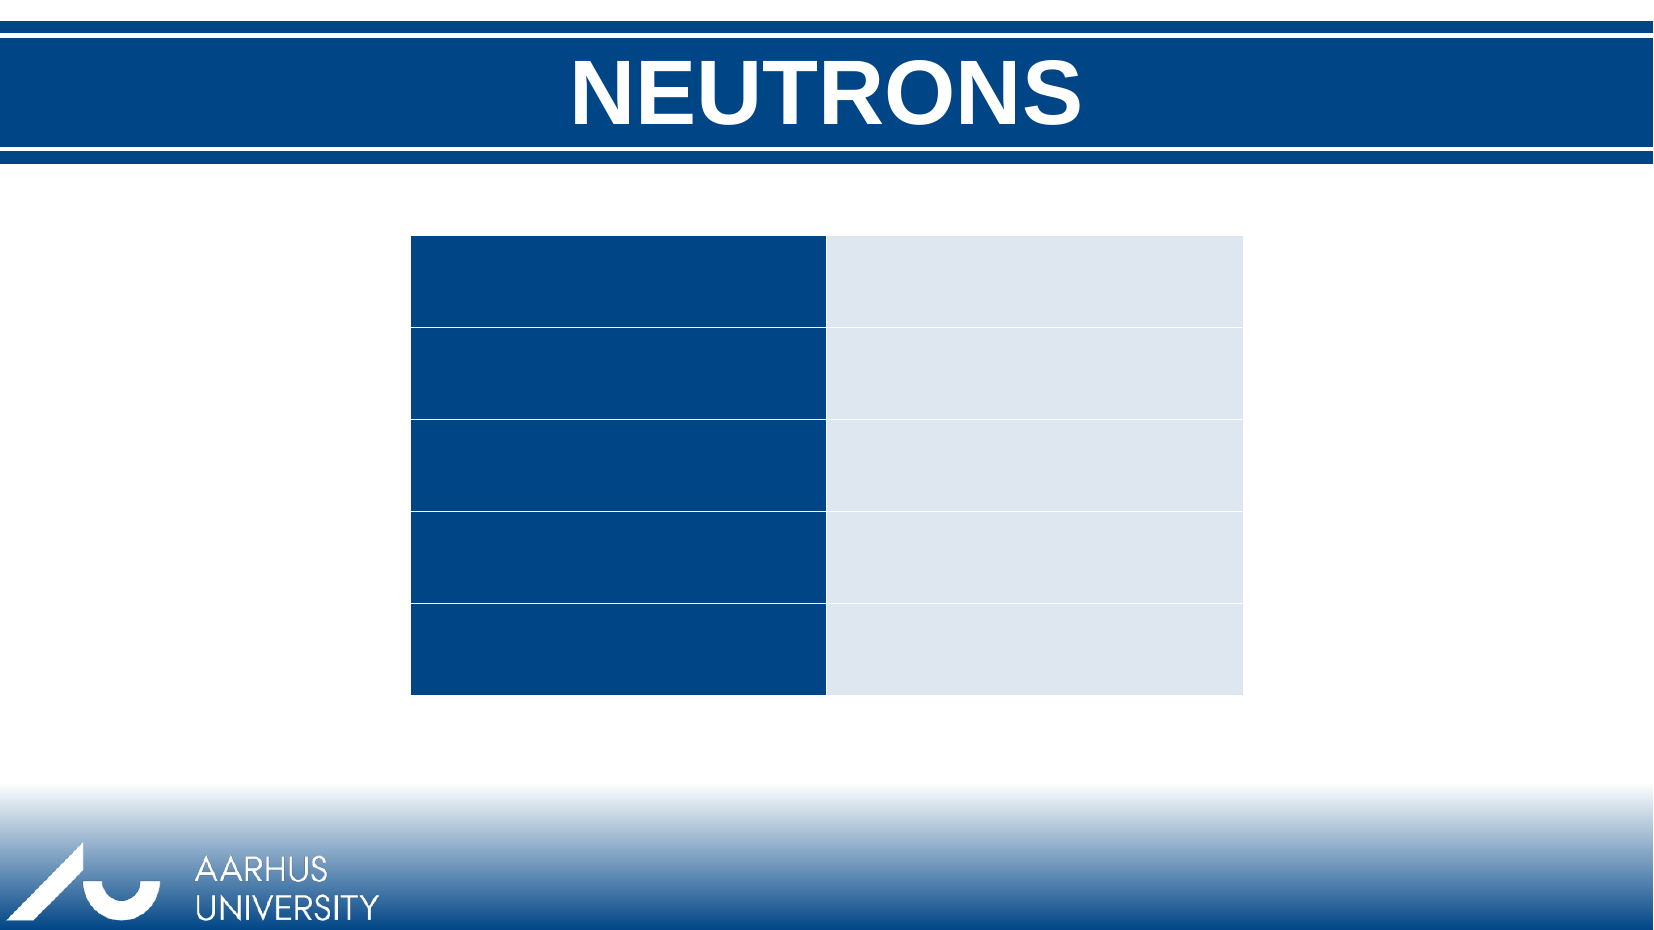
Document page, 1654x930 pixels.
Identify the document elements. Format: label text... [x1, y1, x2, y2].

table_cell [827, 328, 1243, 419]
table_header [411, 236, 826, 327]
table_cell [411, 604, 826, 695]
table_cell [411, 420, 826, 511]
table_cell [827, 420, 1243, 511]
table_cell [411, 328, 826, 419]
table_cell [411, 512, 826, 603]
picture [5, 841, 414, 928]
title NEUTRONS [0, 38, 1653, 147]
table_cell [827, 512, 1243, 603]
table_cell [827, 604, 1243, 695]
table_header [827, 236, 1243, 327]
